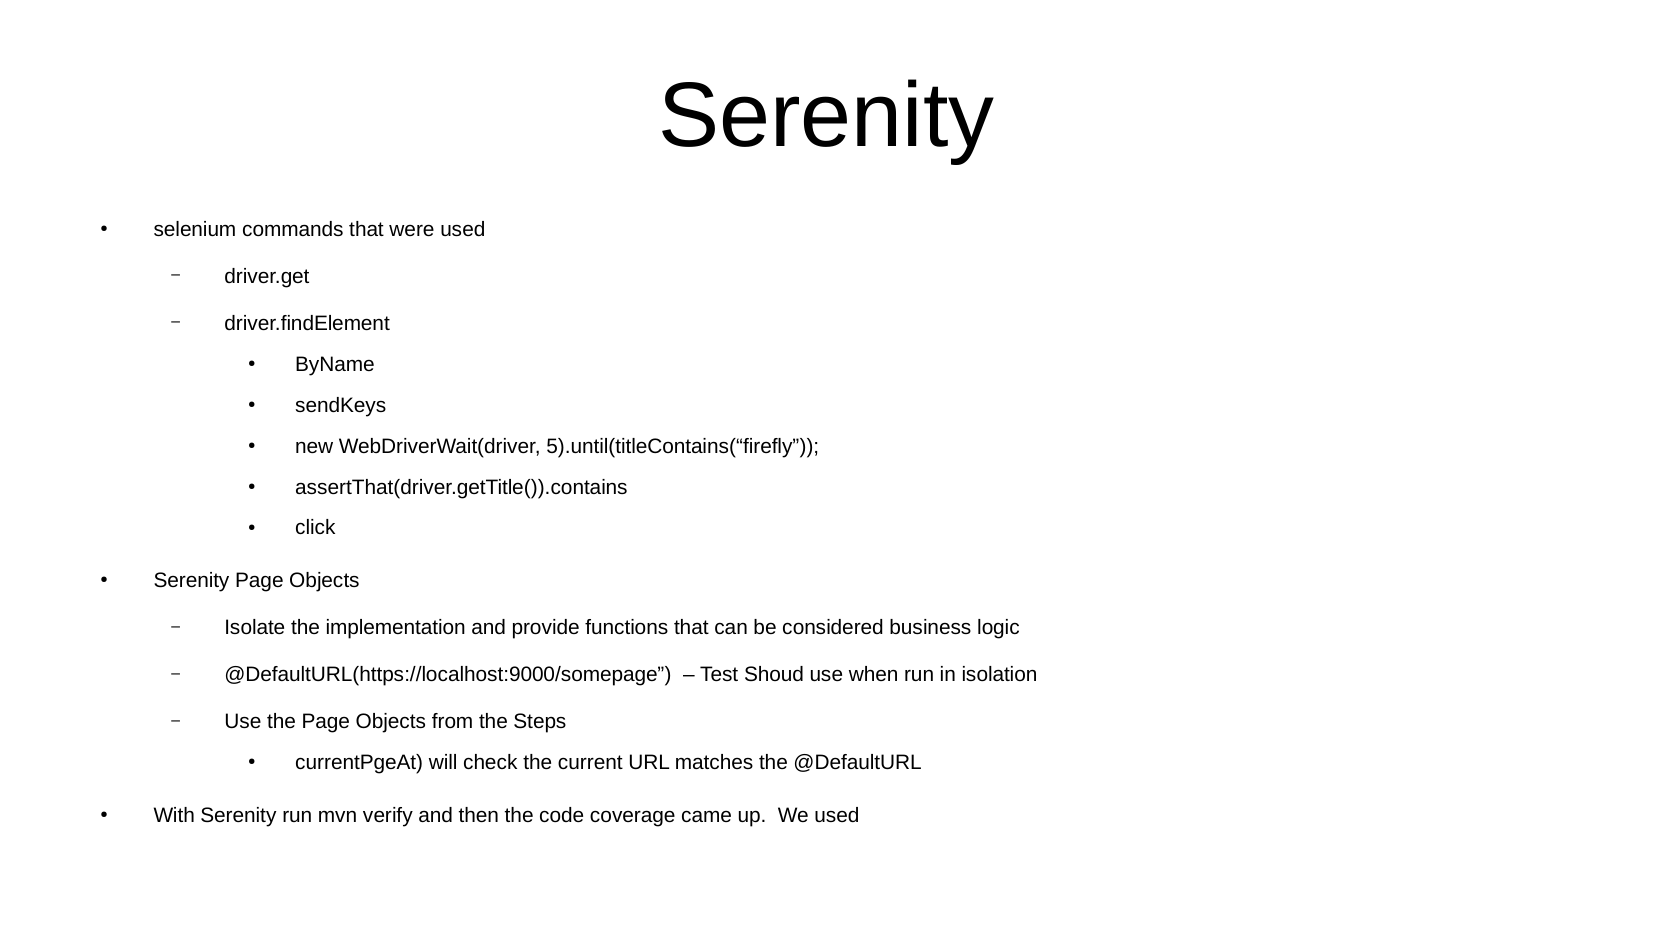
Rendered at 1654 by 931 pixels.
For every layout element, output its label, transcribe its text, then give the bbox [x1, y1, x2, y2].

list selenium commands that were used driver.get driver.findElement ByName sendKeys new WebDriverWait(driver, 5).until(titleContains(“firefly”)); assertThat(driver.getTitle()).contains click Serenity Page Objects Isolate the implementation and provide functions that can be considered business logic @DefaultURL(https://localhost:9000/somepage”) – Test Shoud use when run in isolation Use the Page Objects from the Steps currentPgeAt) will check the current URL matches the @DefaultURL With Serenity run mvn verify and then the code coverage came up. We used [82, 217, 1636, 916]
title Serenity [82, 37, 1571, 193]
